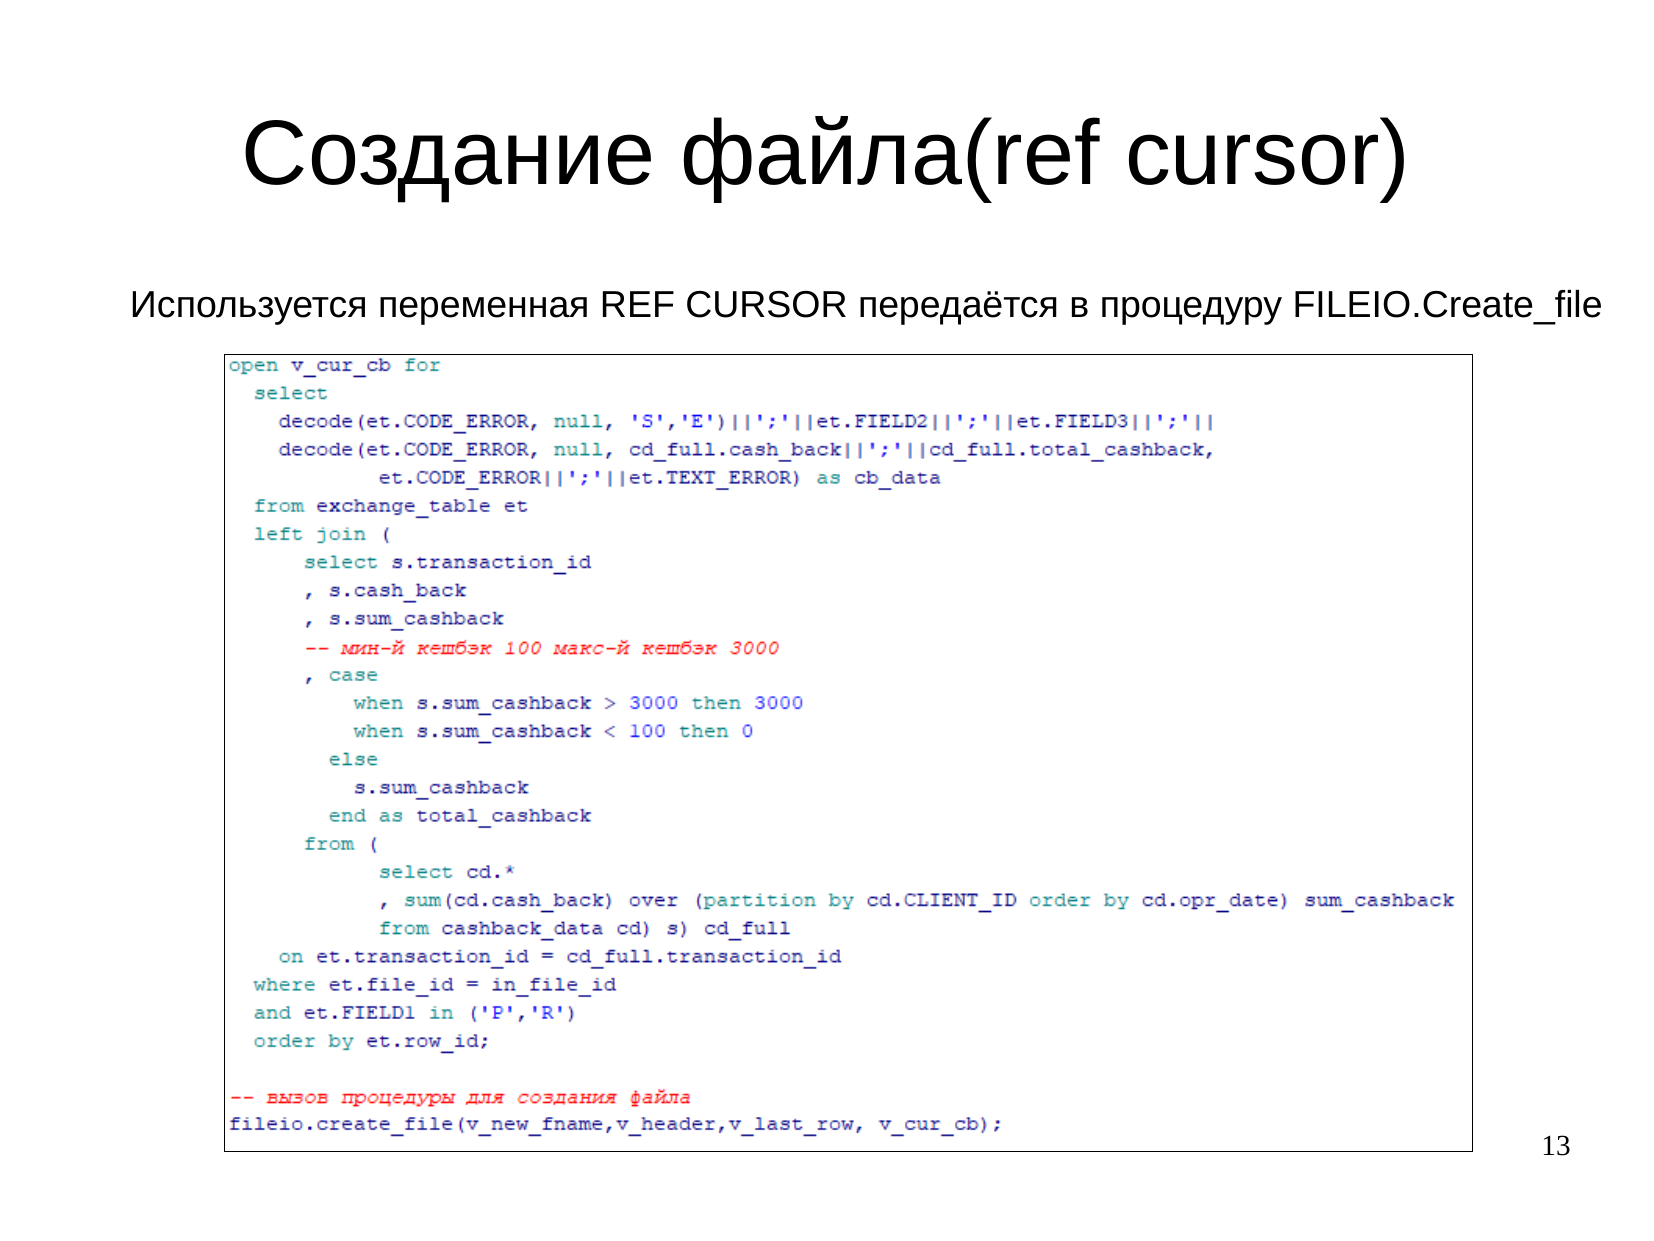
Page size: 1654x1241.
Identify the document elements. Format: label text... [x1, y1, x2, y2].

picture [224, 354, 1473, 1152]
list Используется переменная REF CURSOR передаётся в процедуру FILEIO.Create_file [59, 283, 1607, 1102]
title Создание файла(ref cursor) [82, 49, 1571, 257]
